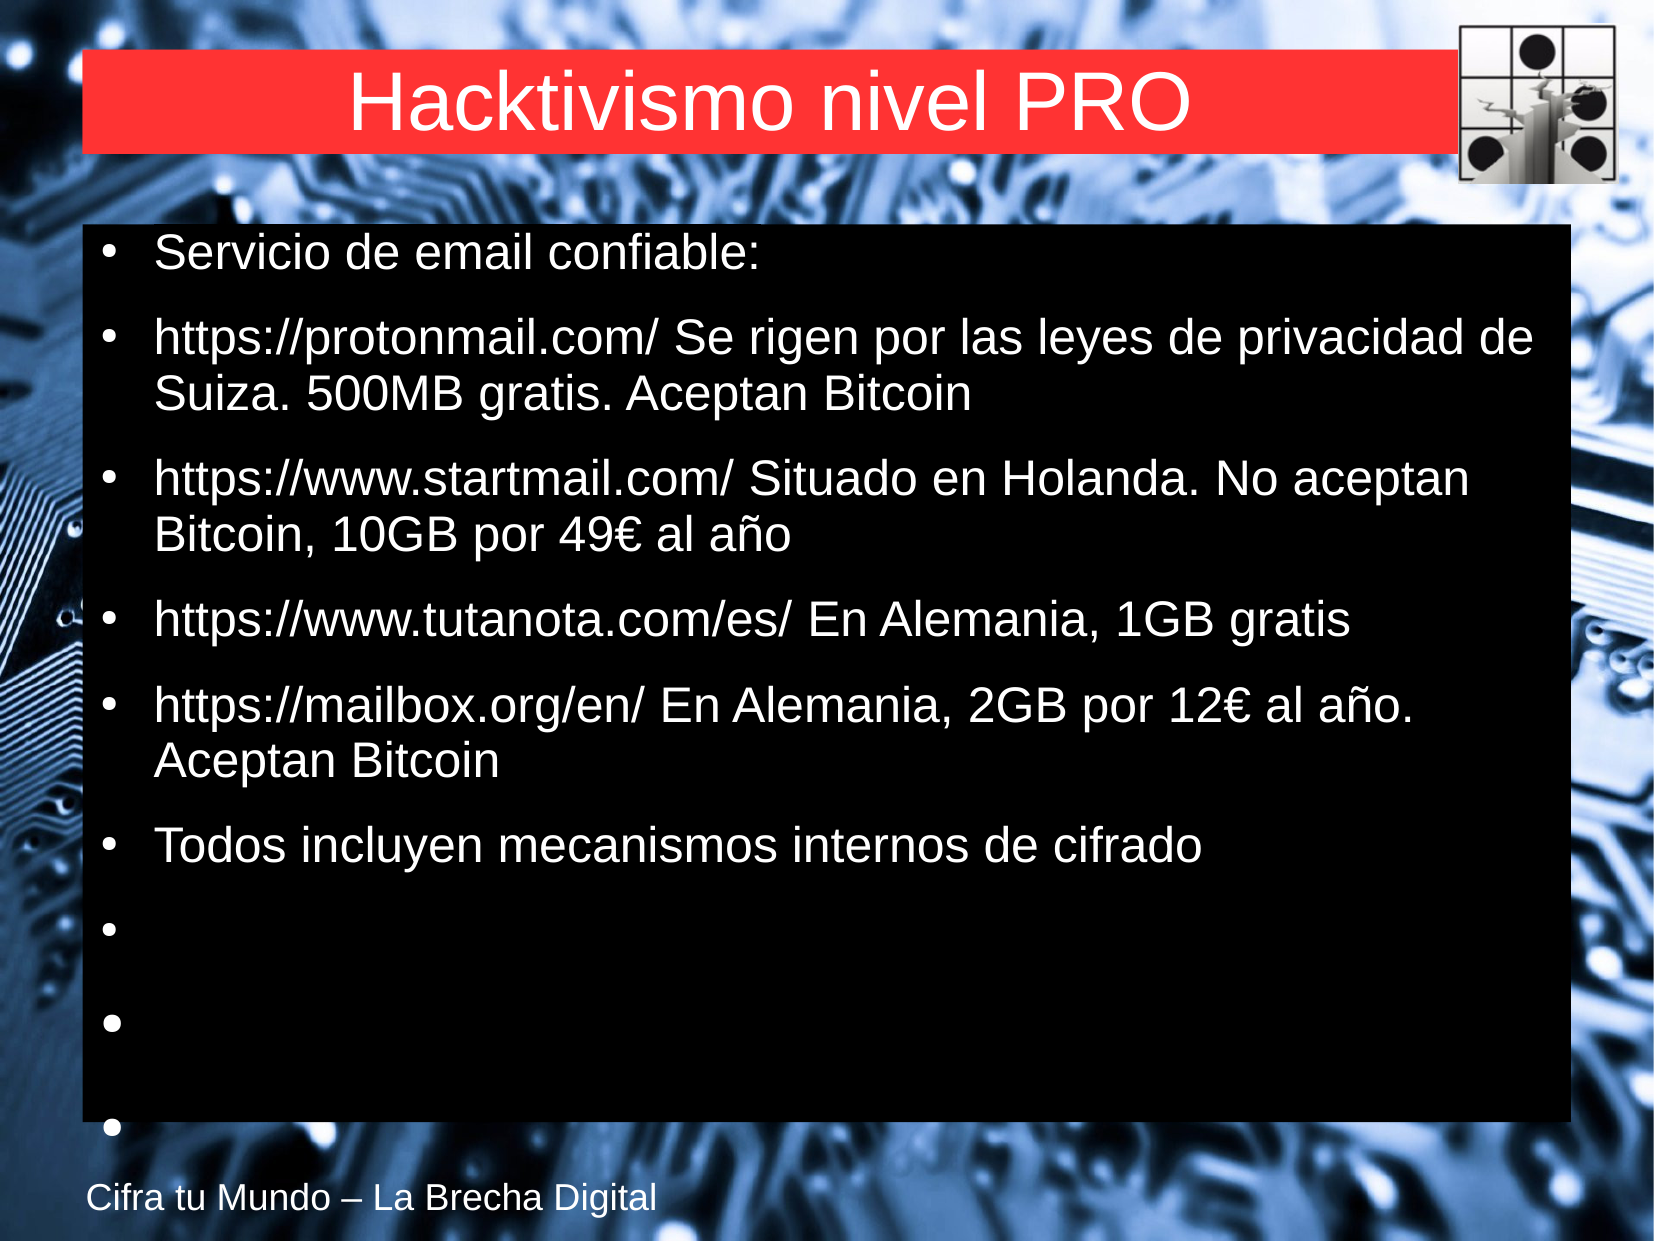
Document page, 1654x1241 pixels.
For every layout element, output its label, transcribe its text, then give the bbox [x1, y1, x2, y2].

picture [0, 0, 1654, 1241]
list Servicio de email confiable: https://protonmail.com/ Se rigen por las leyes de privacidad de Suiza. 500MB gratis. Aceptan Bitcoin https://www.startmail.com/ Situado en Holanda. No aceptan Bitcoin, 10GB por 49€ al año https://www.tutanota.com/es/ En Alemania, 1GB gratis https://mailbox.org/en/ En Alemania, 2GB por 12€ al año. Aceptan Bitcoin Todos incluyen mecanismos internos de cifrado [82, 224, 1571, 1123]
title Hacktivismo nivel PRO [82, 49, 1458, 154]
text_box Cifra tu Mundo – La Brecha Digital [70, 1169, 1453, 1226]
